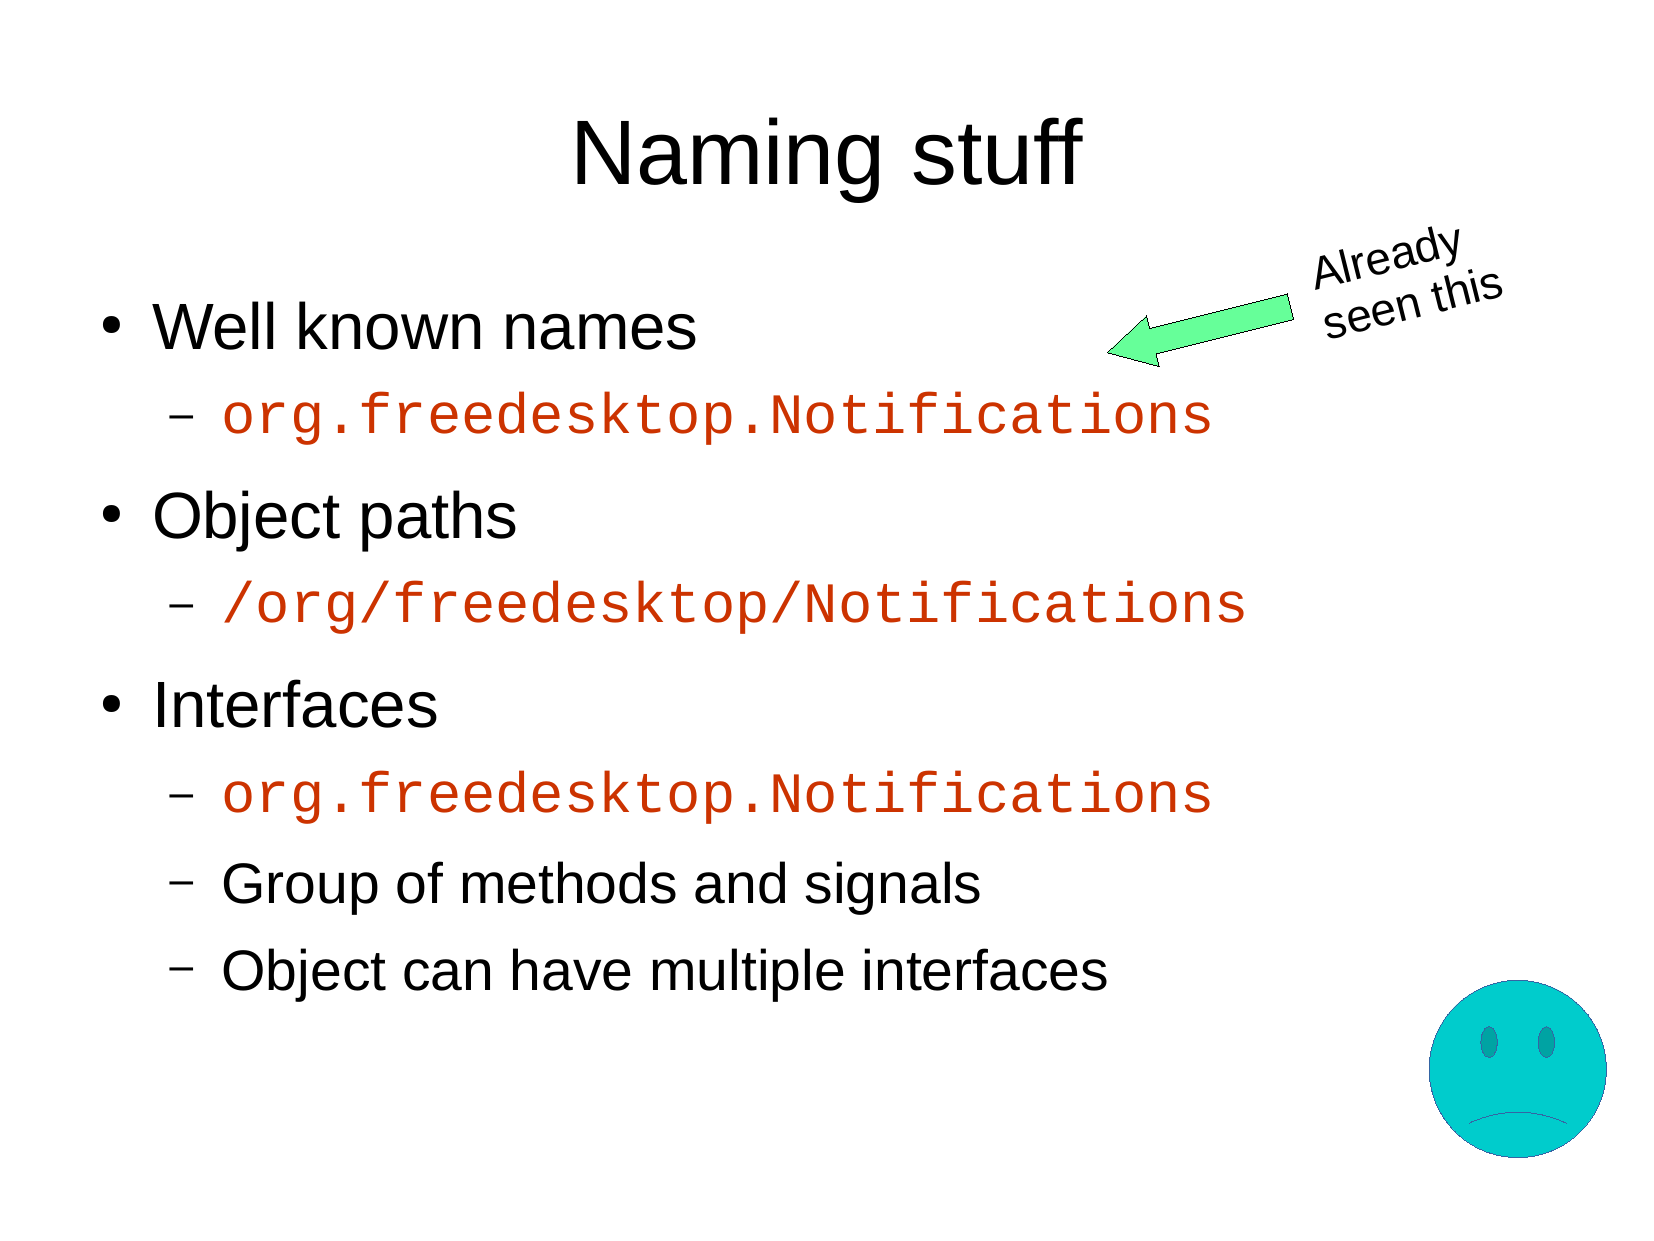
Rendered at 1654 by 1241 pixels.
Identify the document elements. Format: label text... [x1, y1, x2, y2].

text_box [1107, 293, 1294, 367]
title Naming stuff [82, 49, 1571, 257]
text_box [1429, 980, 1607, 1158]
list Well known names org.freedesktop.Notifications Object paths /org/freedesktop/Notifications Interfaces org.freedesktop.Notifications Group of methods and signals Object can have multiple interfaces [82, 290, 1571, 1010]
text_box Already seen this [1289, 192, 1536, 361]
